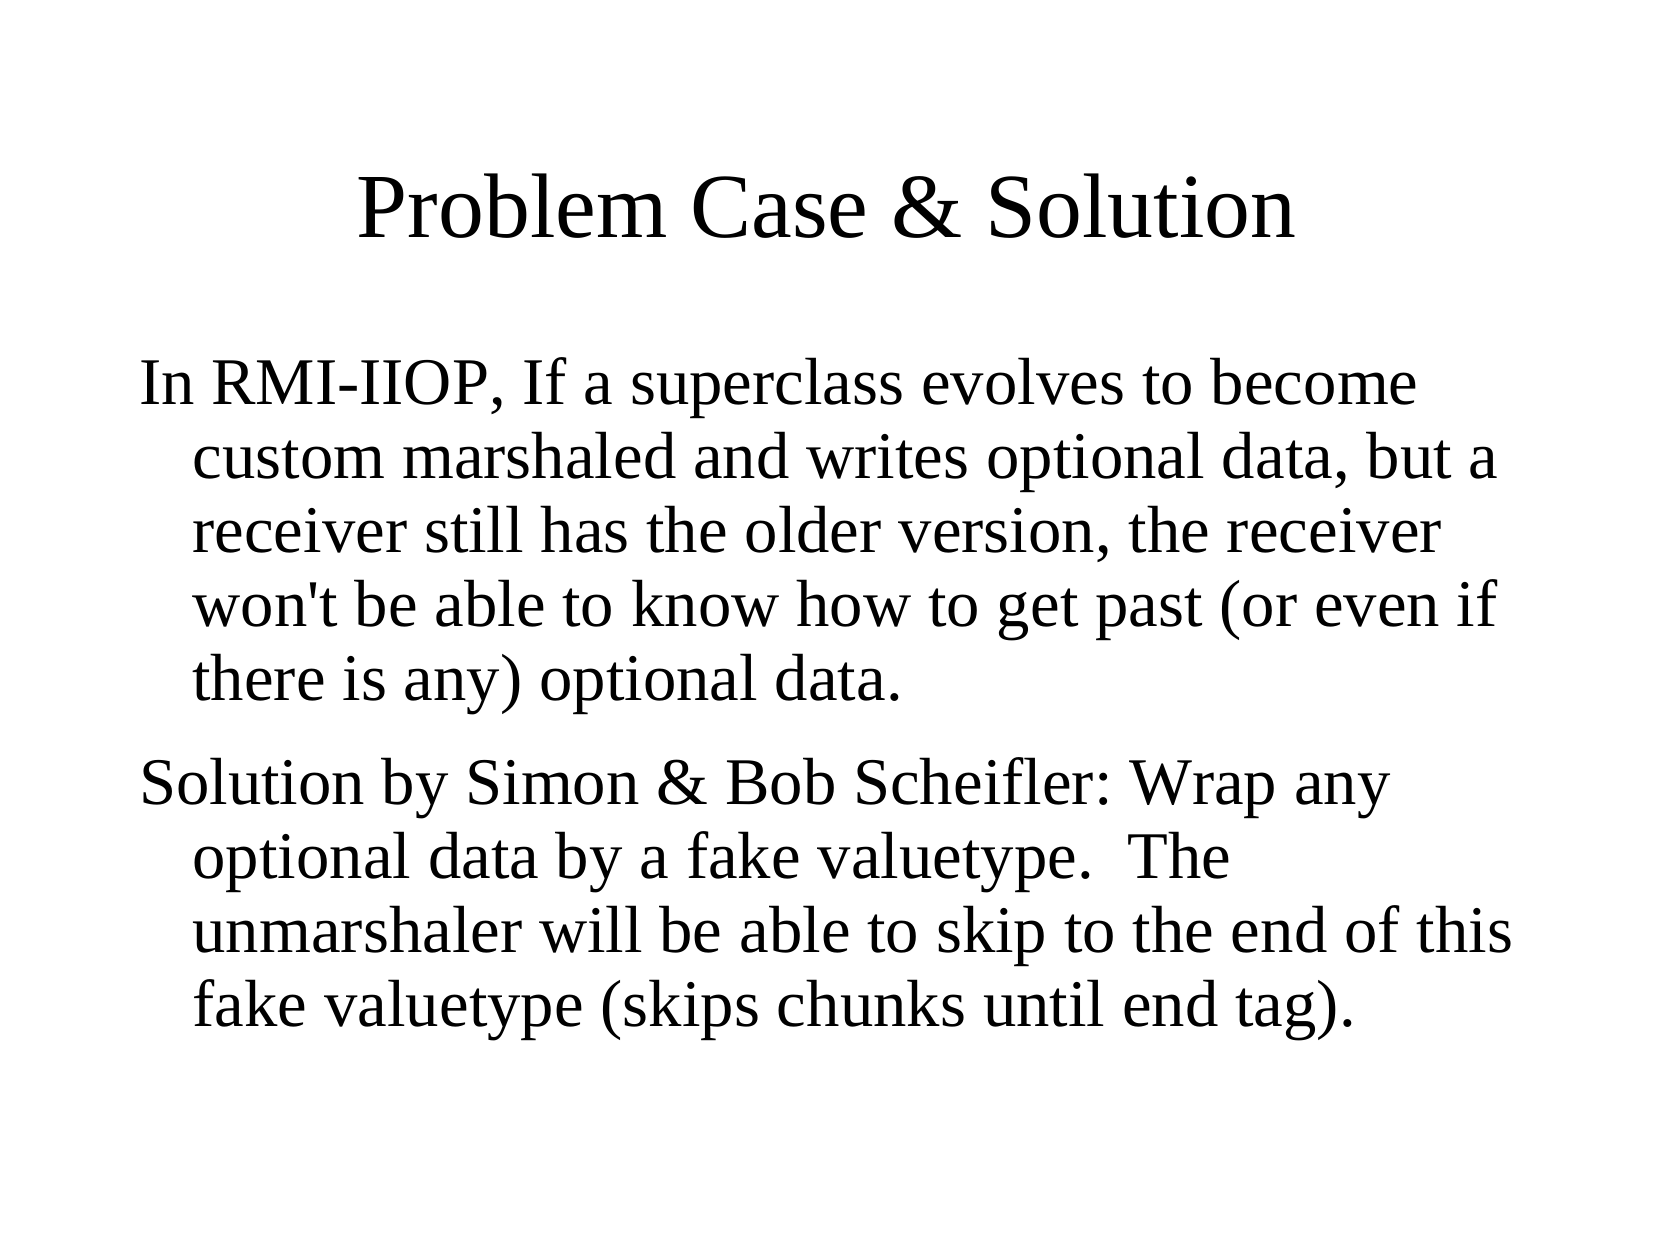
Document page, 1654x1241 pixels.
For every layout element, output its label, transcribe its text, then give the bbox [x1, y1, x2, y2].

title Problem Case & Solution [121, 102, 1534, 311]
list In RMI-IIOP, If a superclass evolves to become custom marshaled and writes optional data, but a receiver still has the older version, the receiver won't be able to know how to get past (or even if there is any) optional data. Solution by Simon & Bob Scheifler: Wrap any optional data by a fake valuetype. The unmarshaler will be able to skip to the end of this fake valuetype (skips chunks until end tag). [121, 344, 1534, 1127]
